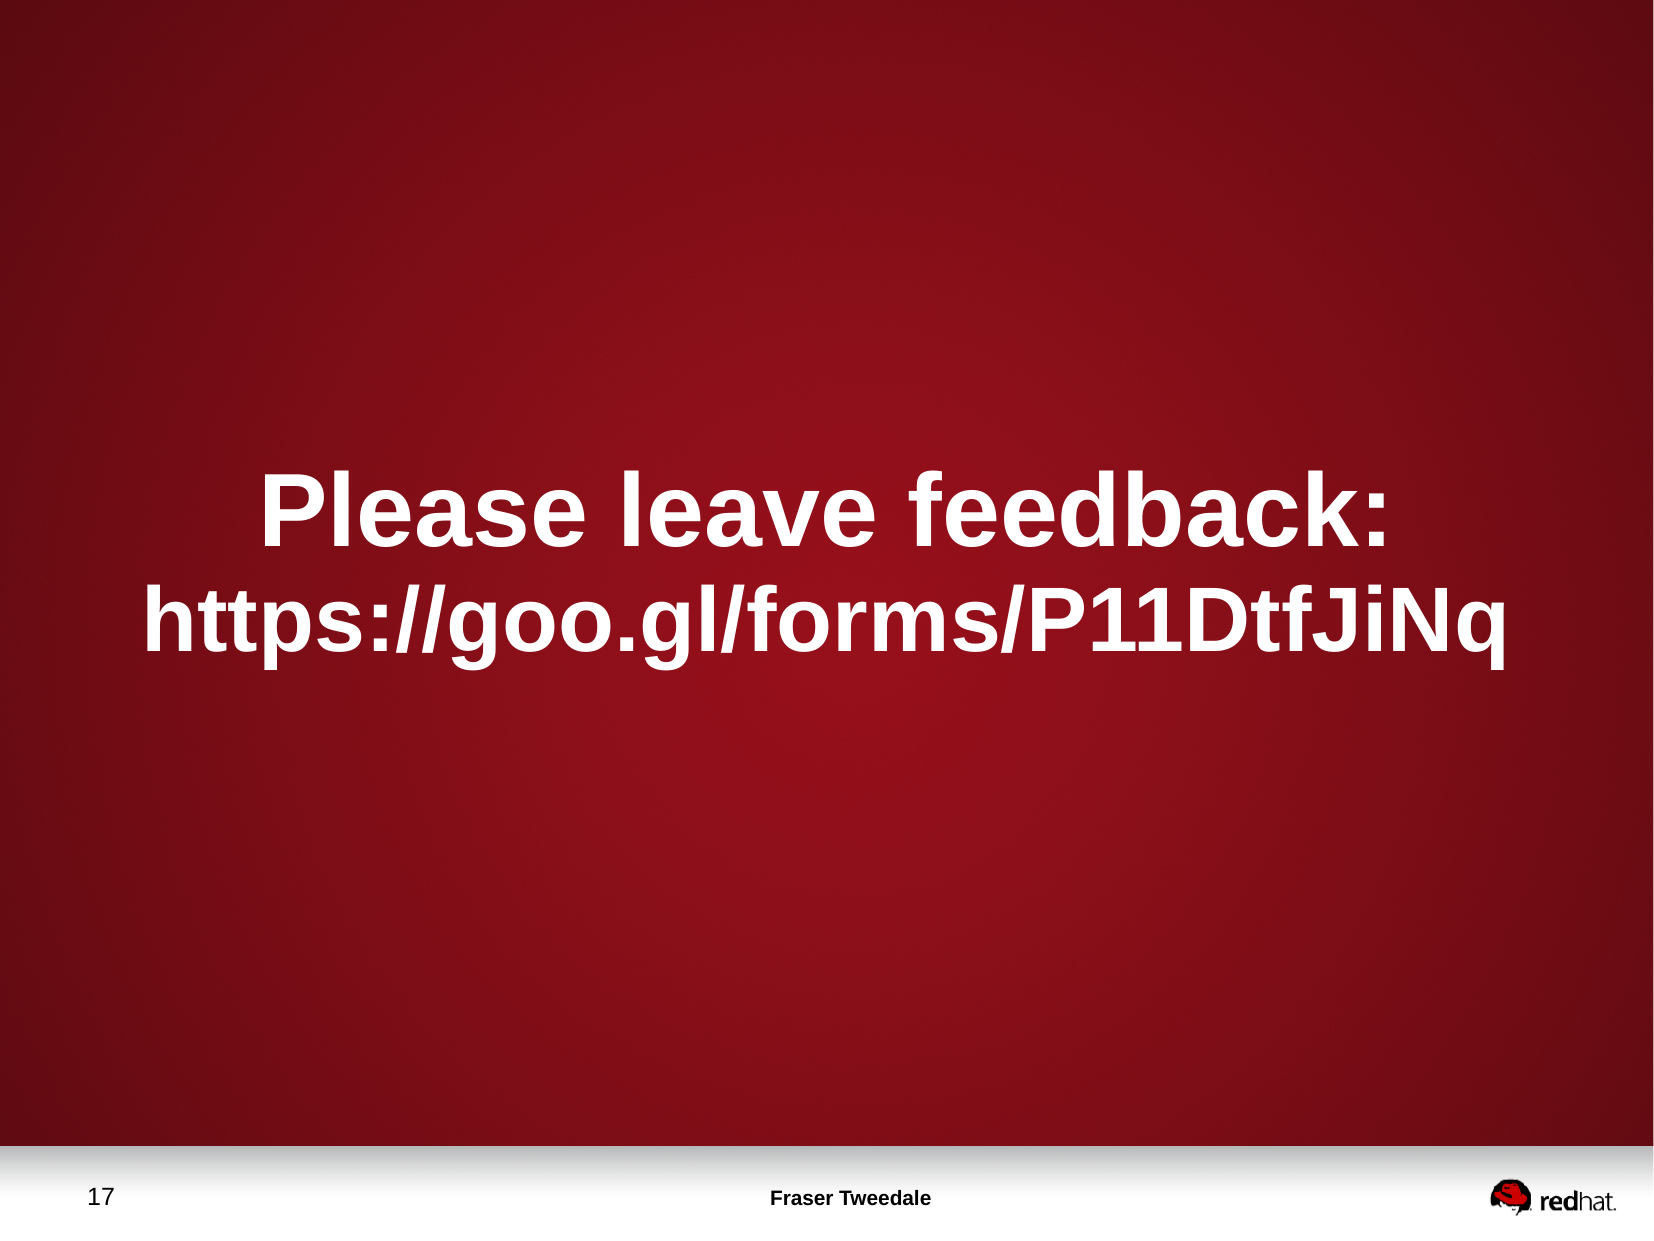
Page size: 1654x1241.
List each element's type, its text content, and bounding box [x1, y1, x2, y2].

title Please leave feedback: https://goo.gl/forms/P11DtfJiNq [82, 262, 1571, 862]
picture [0, 0, 1654, 1241]
